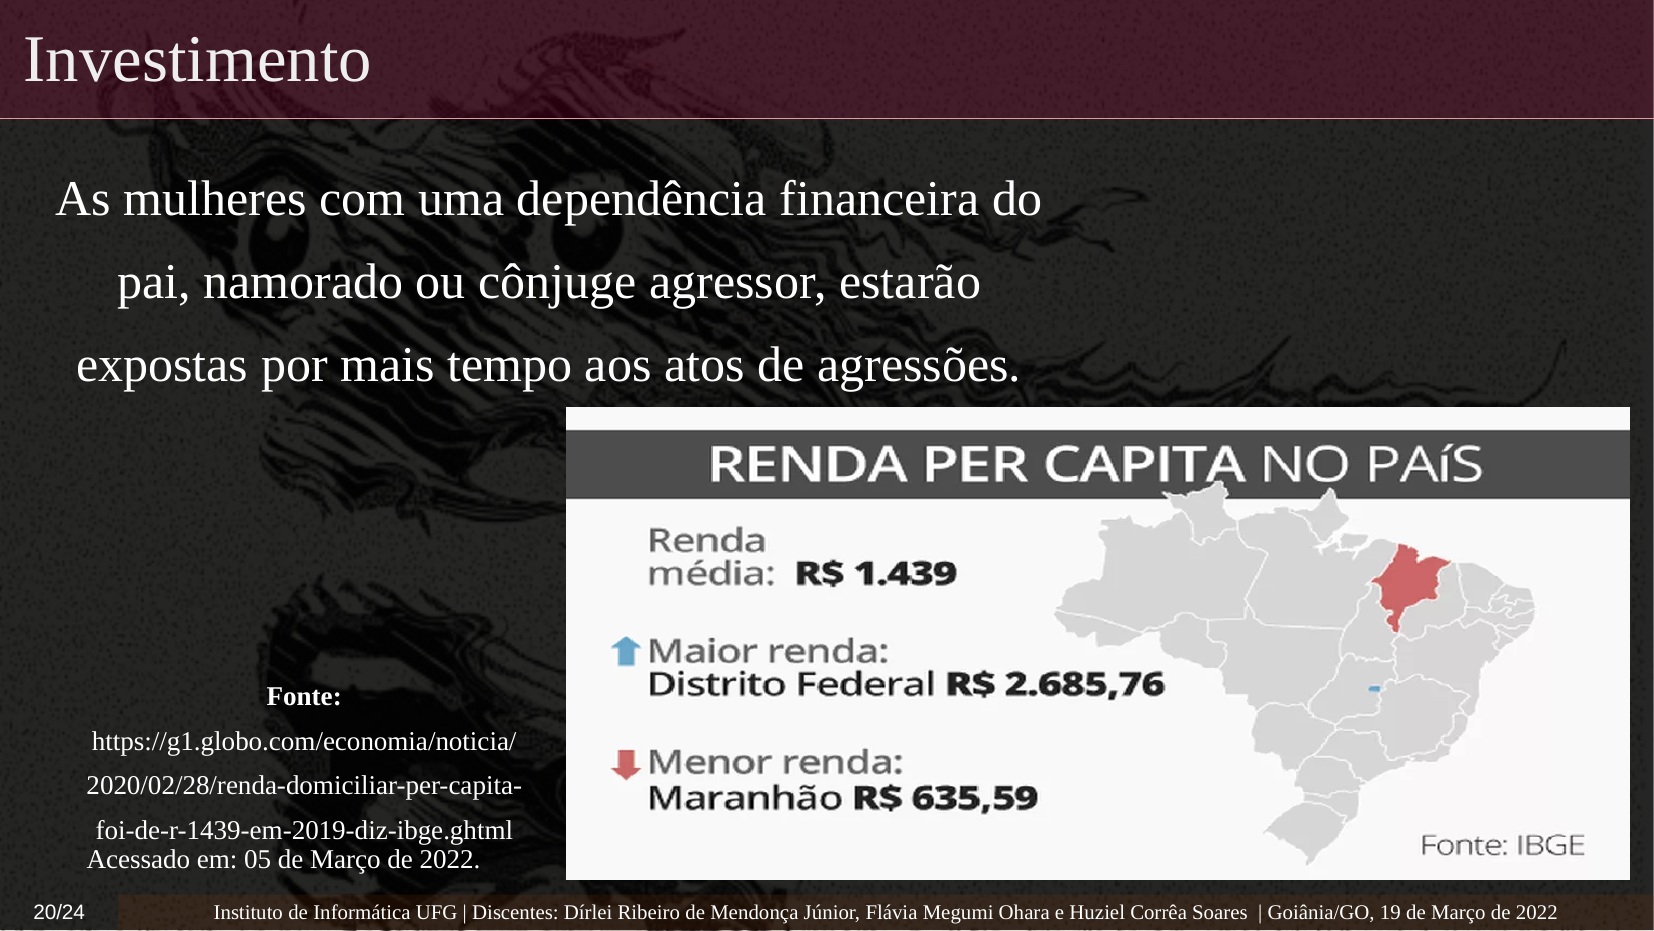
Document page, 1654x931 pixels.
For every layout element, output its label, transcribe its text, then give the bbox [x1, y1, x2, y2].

title Investimento [0, 0, 1654, 119]
picture [566, 407, 1630, 880]
text_box Fonte: https://g1.globo.com/economia/noticia/2020/02/28/renda-domiciliar-per-capita-foi-de-r-1439-em-2019-diz-ibge.ghtml Acessado em: 05 de Março de 2022. [0, 667, 567, 875]
text_box As mulheres com uma dependência financeira do pai, namorado ou cônjuge agressor, estarão expostas por mais tempo aos atos de agressões. [11, 135, 1087, 400]
